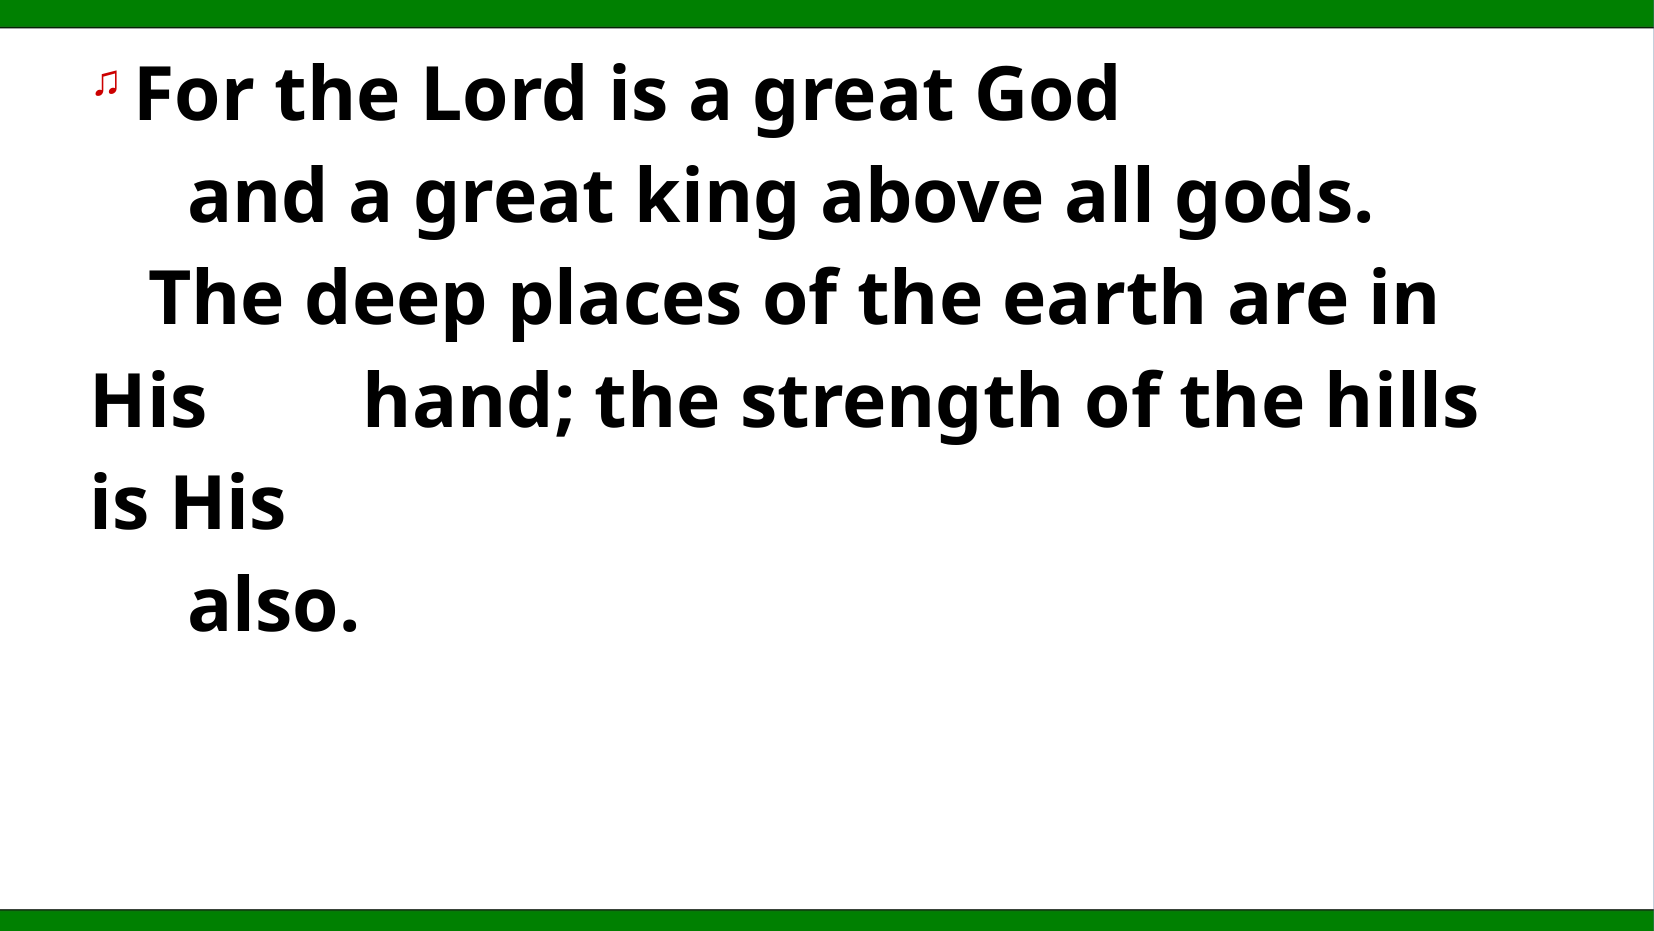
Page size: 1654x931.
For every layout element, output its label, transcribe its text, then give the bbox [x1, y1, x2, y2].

picture [0, 0, 1654, 931]
text_box ♫ For the Lord is a great God and a great king above all gods. The deep places of the earth are in His hand; the strength of the hills is His also. [75, 32, 1576, 625]
